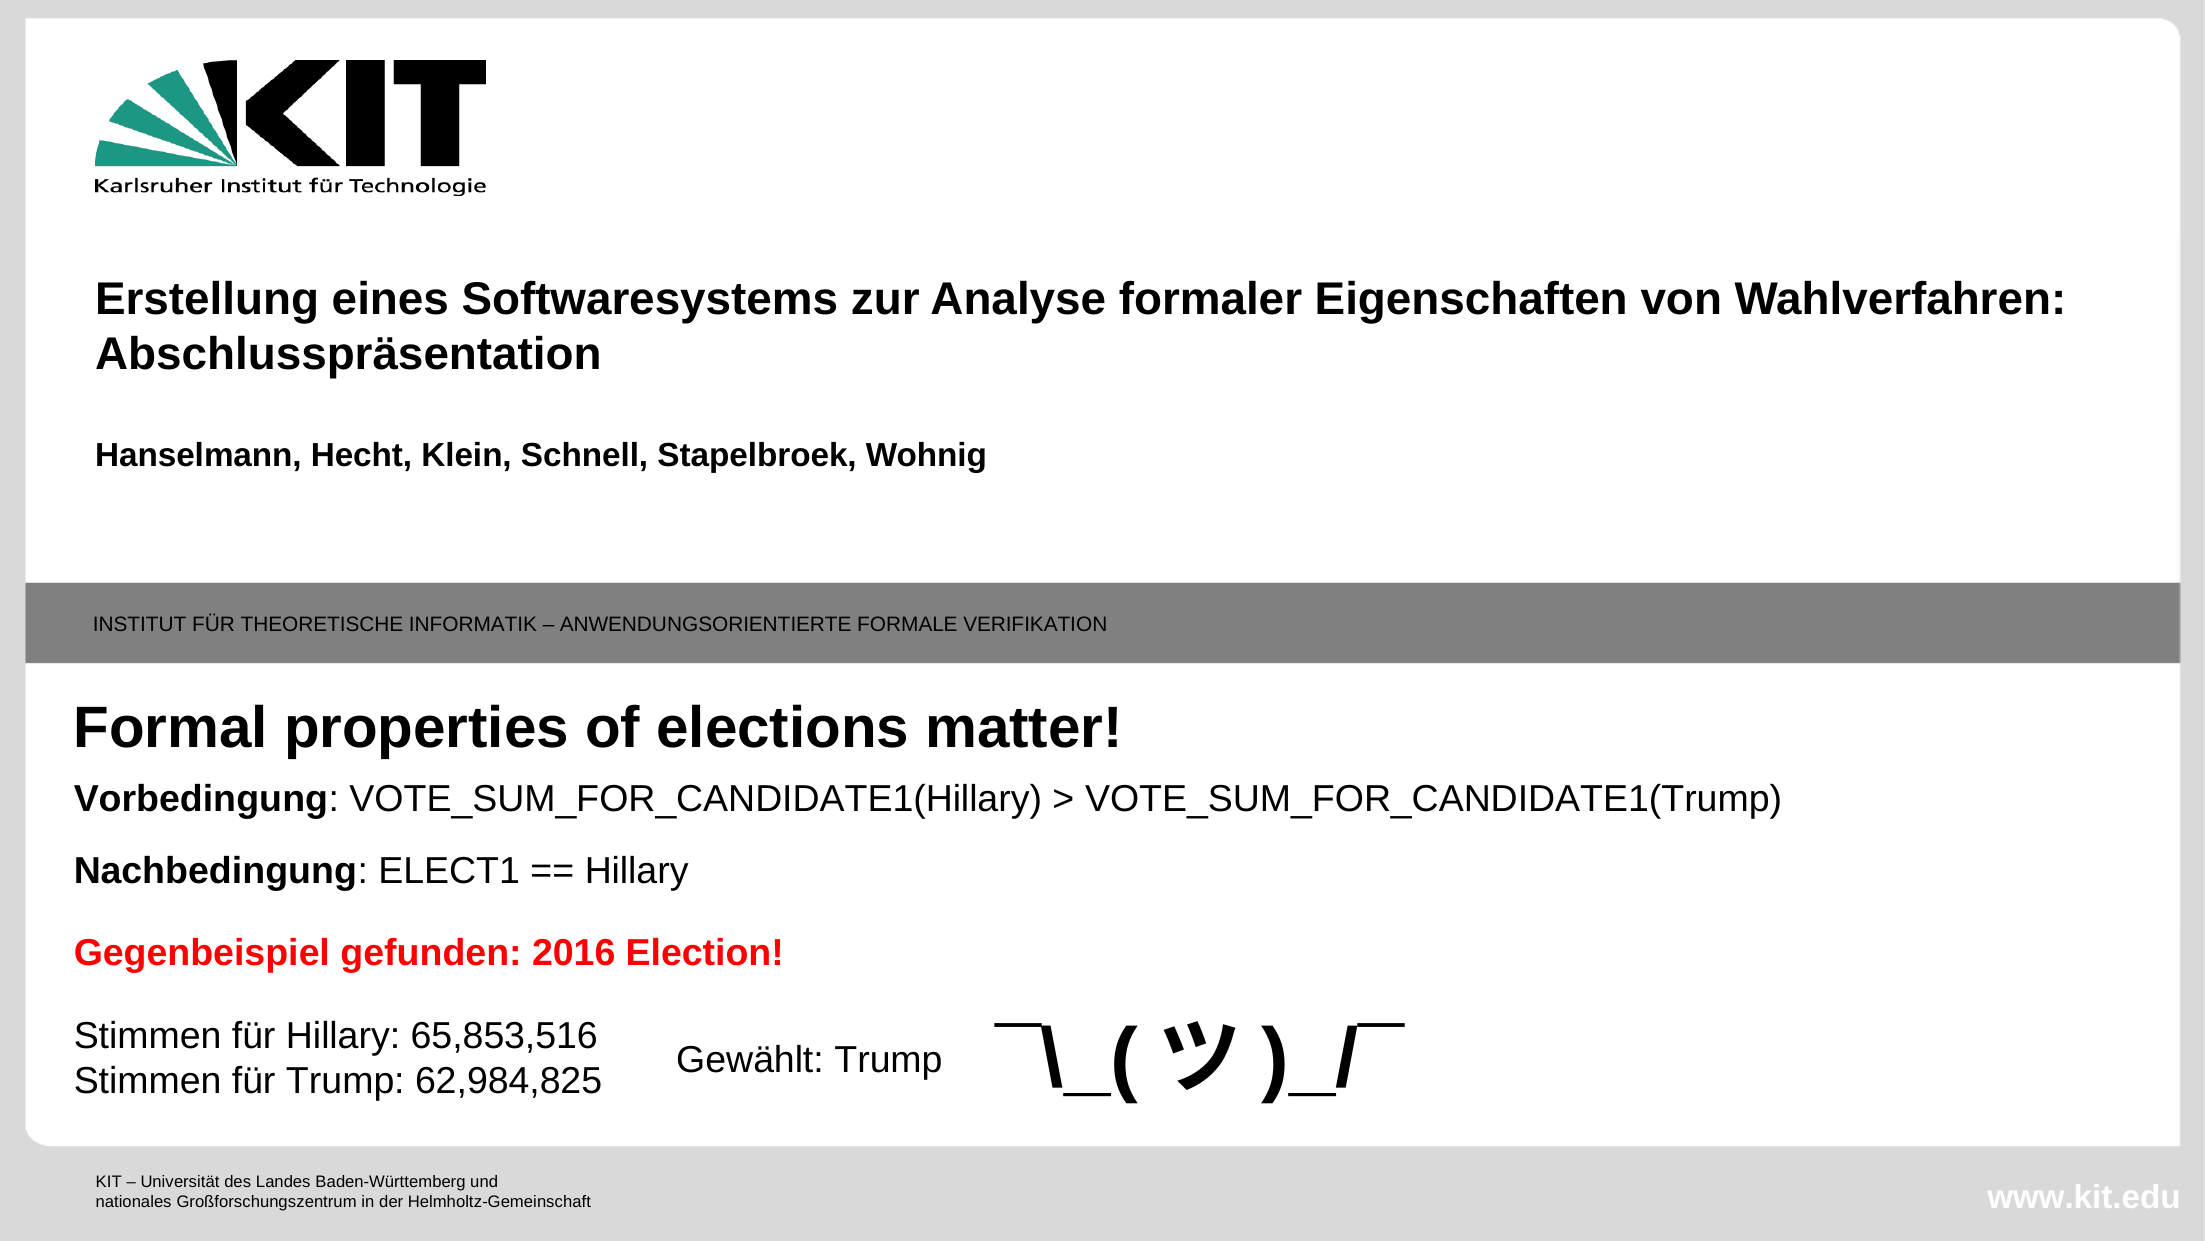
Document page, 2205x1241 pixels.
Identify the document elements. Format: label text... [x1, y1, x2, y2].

picture [0, 0, 2205, 1241]
title Erstellung eines Softwaresystems zur Analyse formaler Eigenschaften von Wahlverfahren: Abschlusspräsentation Hanselmann, Hecht, Klein, Schnell, Stapelbroek, Wohnig [95, 268, 2118, 386]
